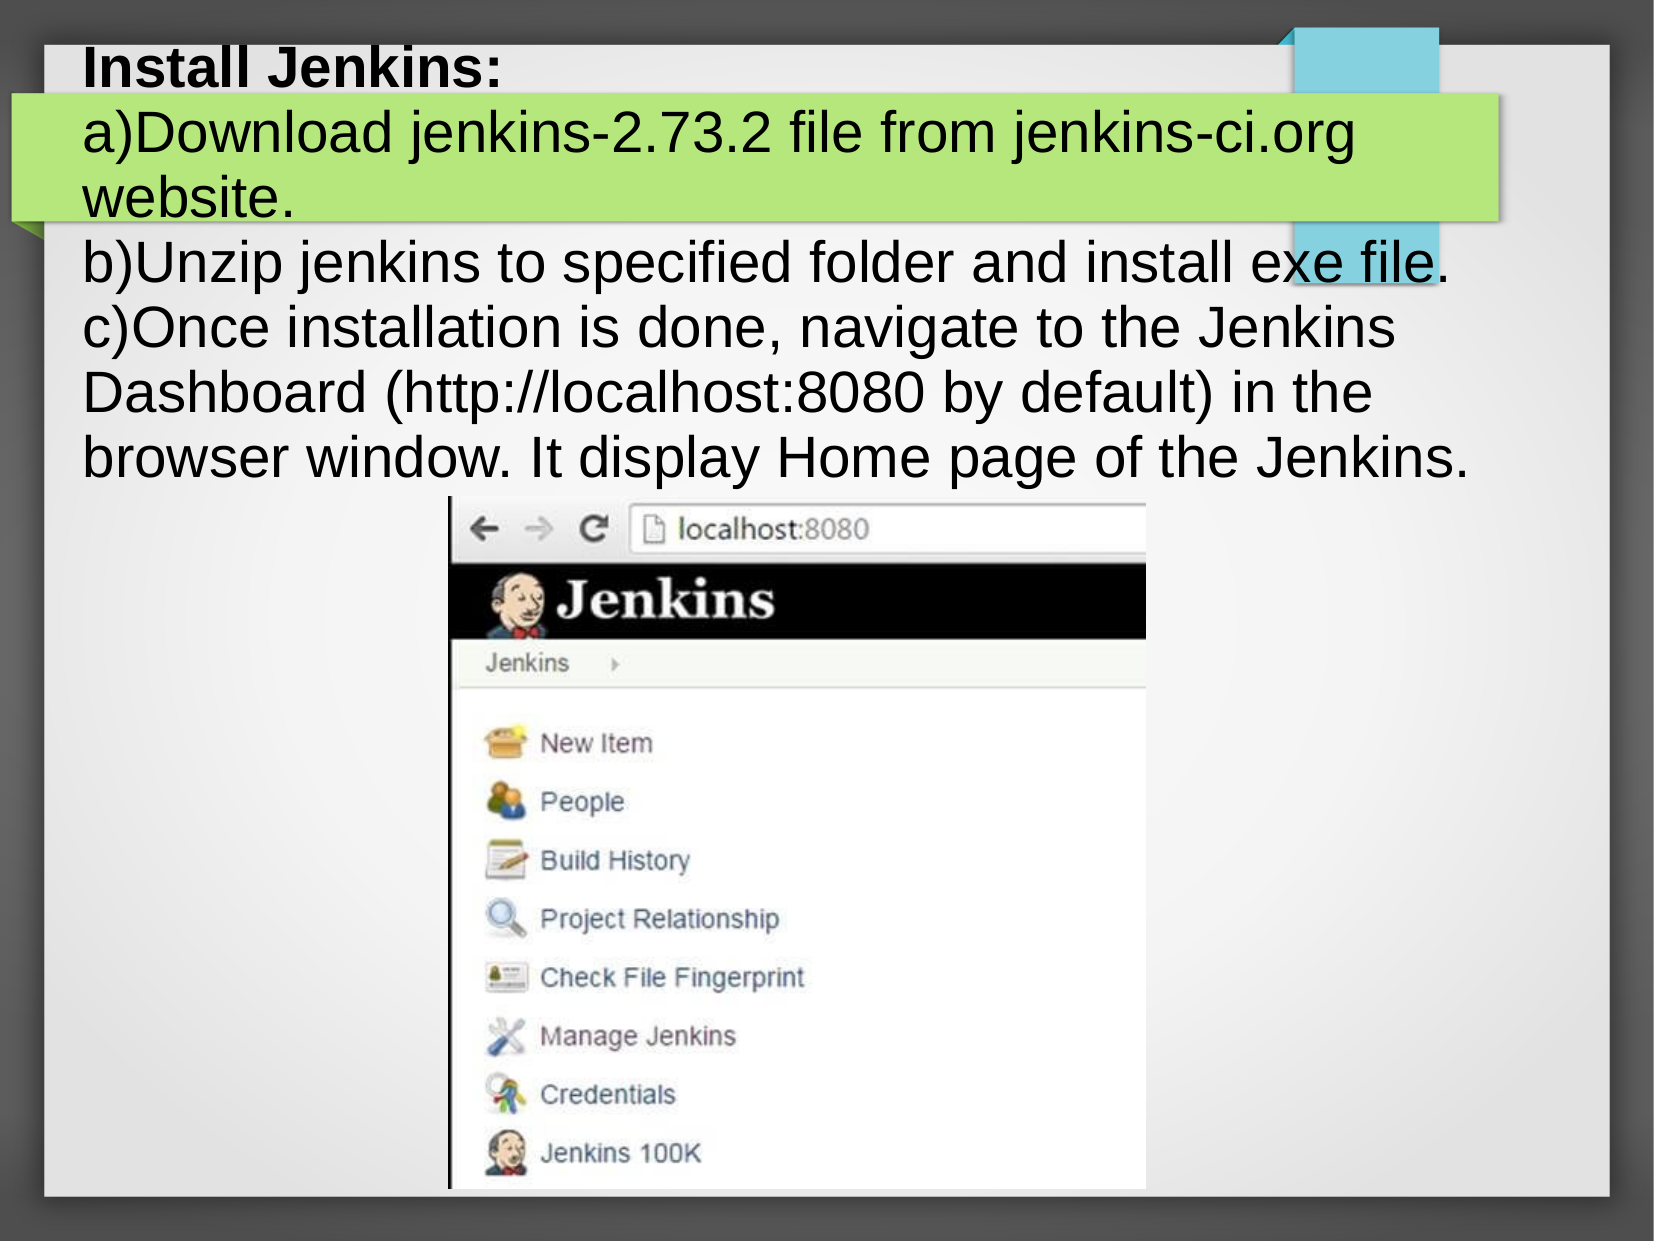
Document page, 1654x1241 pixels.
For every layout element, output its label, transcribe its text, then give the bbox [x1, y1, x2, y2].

subtitle Install Jenkins: a)Download jenkins-2.73.2 file from jenkins-ci.org website. b)Unzip jenkins to specified folder and install exe file. c)Once installation is done, navigate to the Jenkins Dashboard (http://localhost:8080 by default) in the browser window. It display Home page of the Jenkins. [82, 0, 1571, 620]
picture [0, 0, 1654, 1241]
